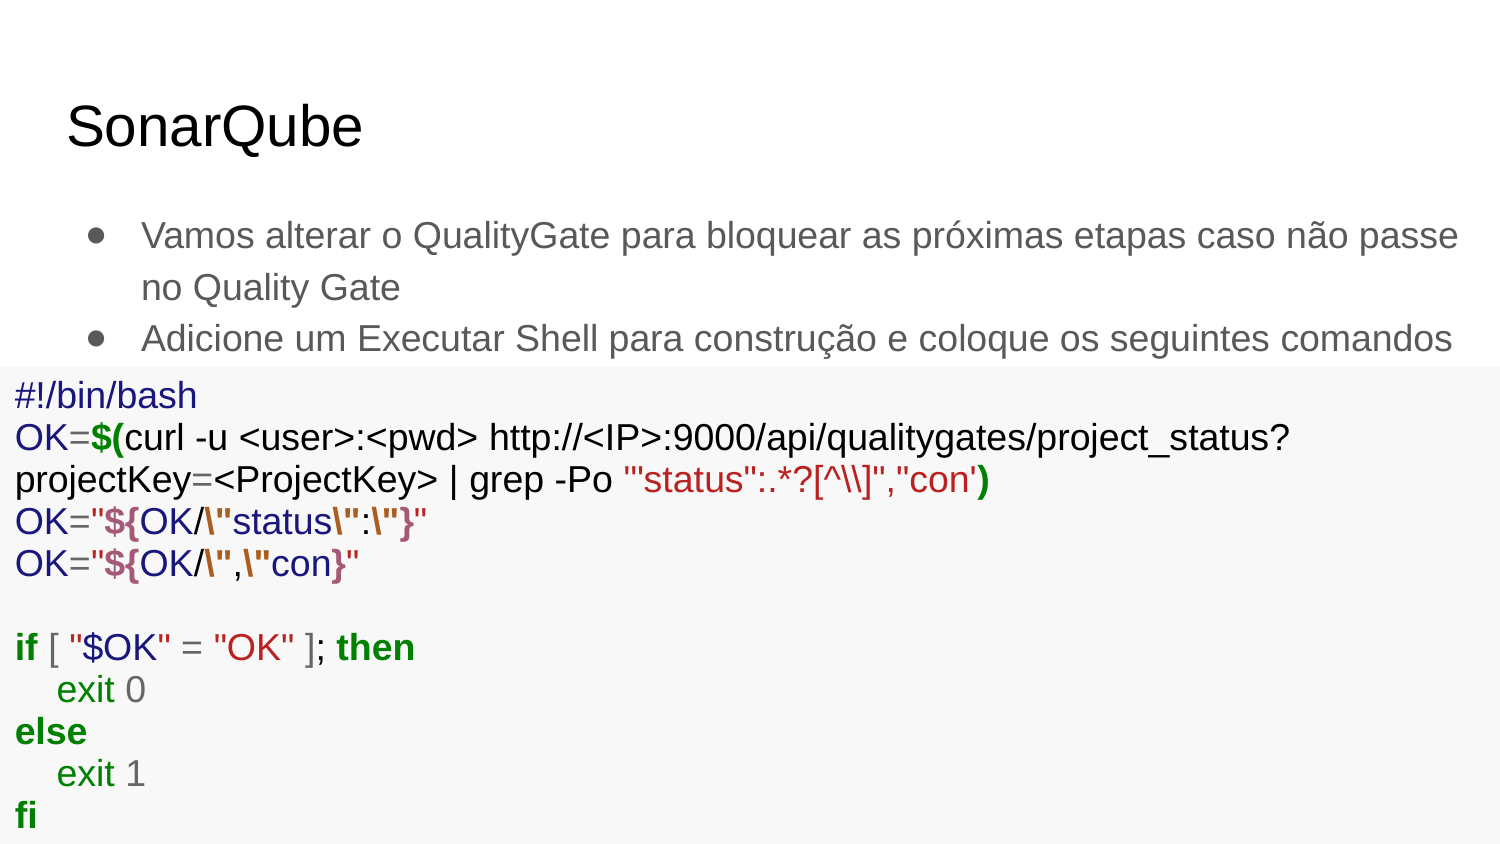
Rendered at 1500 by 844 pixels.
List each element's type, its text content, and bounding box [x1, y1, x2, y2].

title SonarQube [51, 72, 1449, 167]
text_box #!/bin/bash OK=$(curl -u <user>:<pwd> http://<IP>:9000/api/qualitygates/project_status?projectKey=<ProjectKey> | grep -Po '"status":.*?[^\\]","con') OK="${OK/\"status\":\"}" OK="${OK/\",\"con}" if [ "$OK" = "OK" ]; then exit 0 else exit 1 fi [0, 367, 1500, 844]
list Vamos alterar o QualityGate para bloquear as próximas etapas caso não passe no Quality Gate Adicione um Executar Shell para construção e coloque os seguintes comandos [51, 189, 1489, 367]
